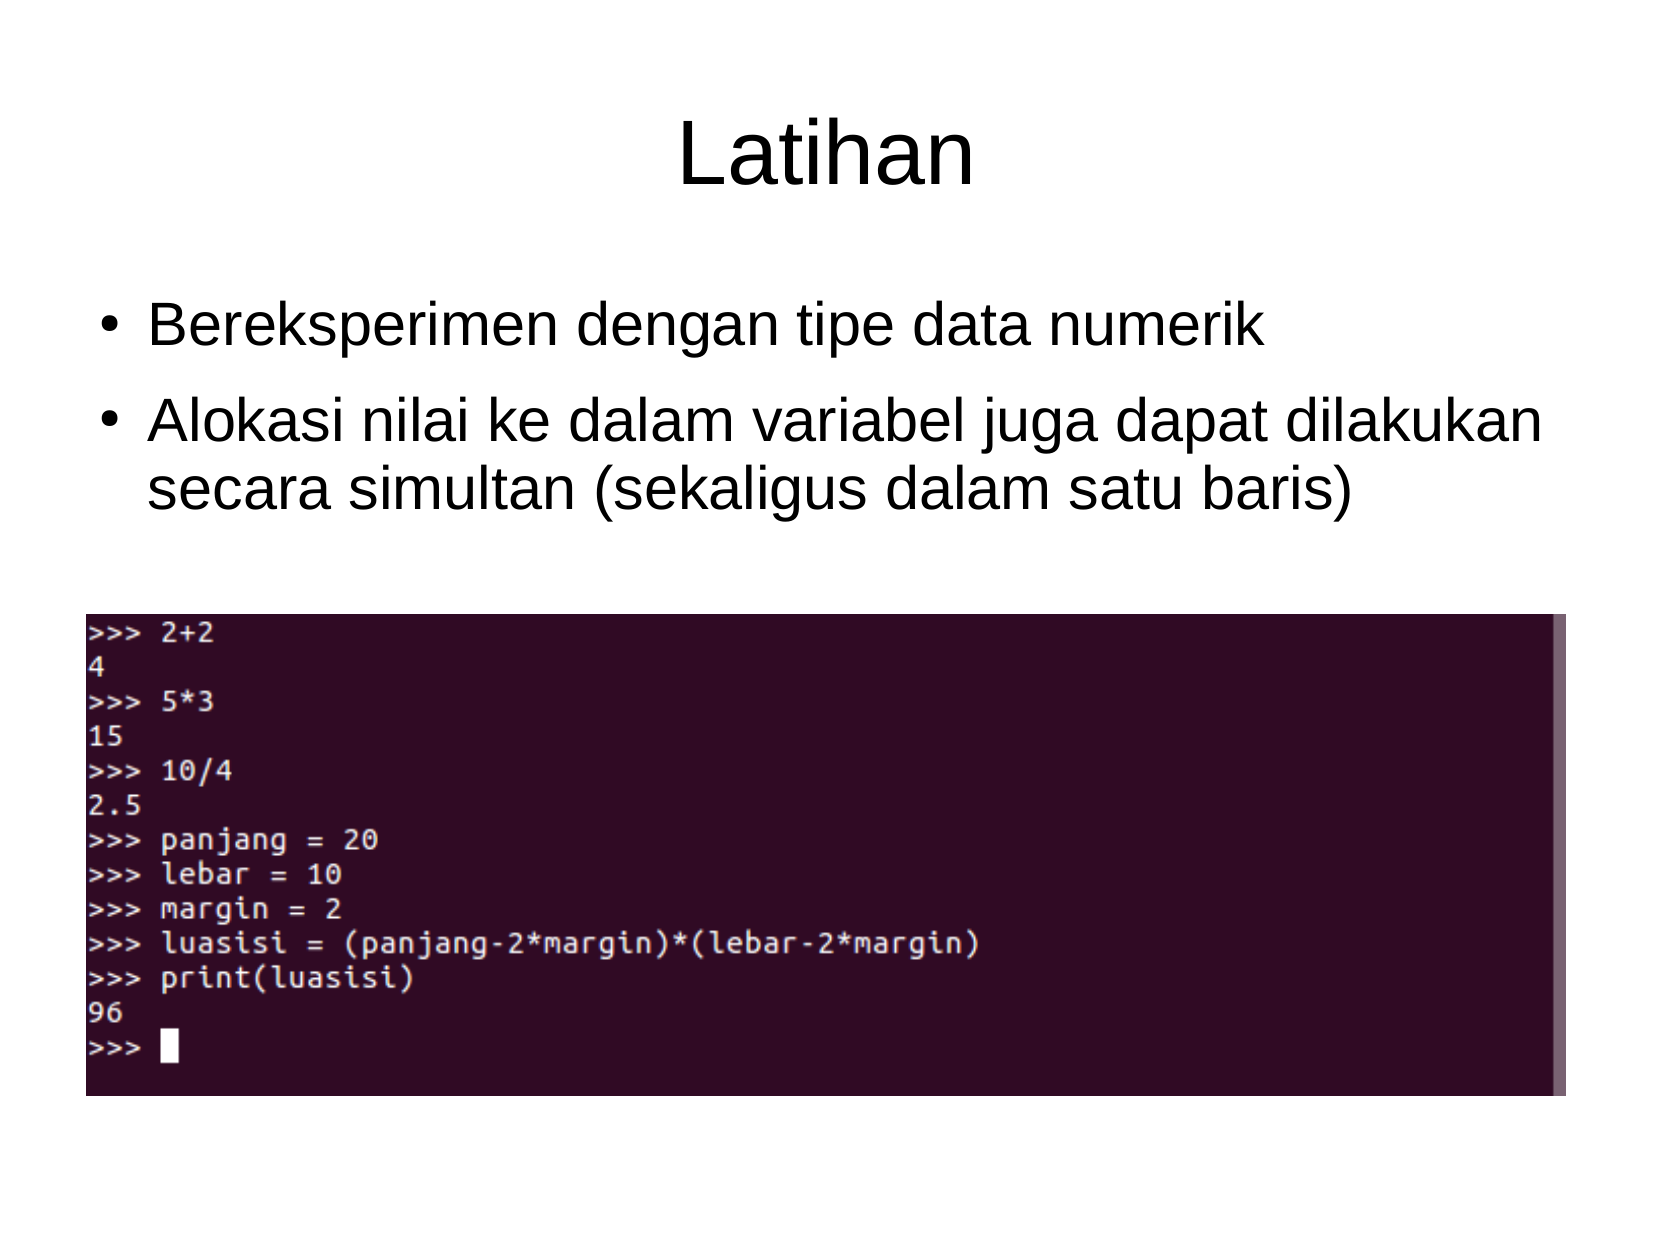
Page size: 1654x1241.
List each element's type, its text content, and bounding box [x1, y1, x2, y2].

list Bereksperimen dengan tipe data numerik Alokasi nilai ke dalam variabel juga dapat dilakukan secara simultan (sekaligus dalam satu baris) [82, 290, 1571, 586]
picture [86, 614, 1566, 1096]
title Latihan [82, 49, 1571, 257]
